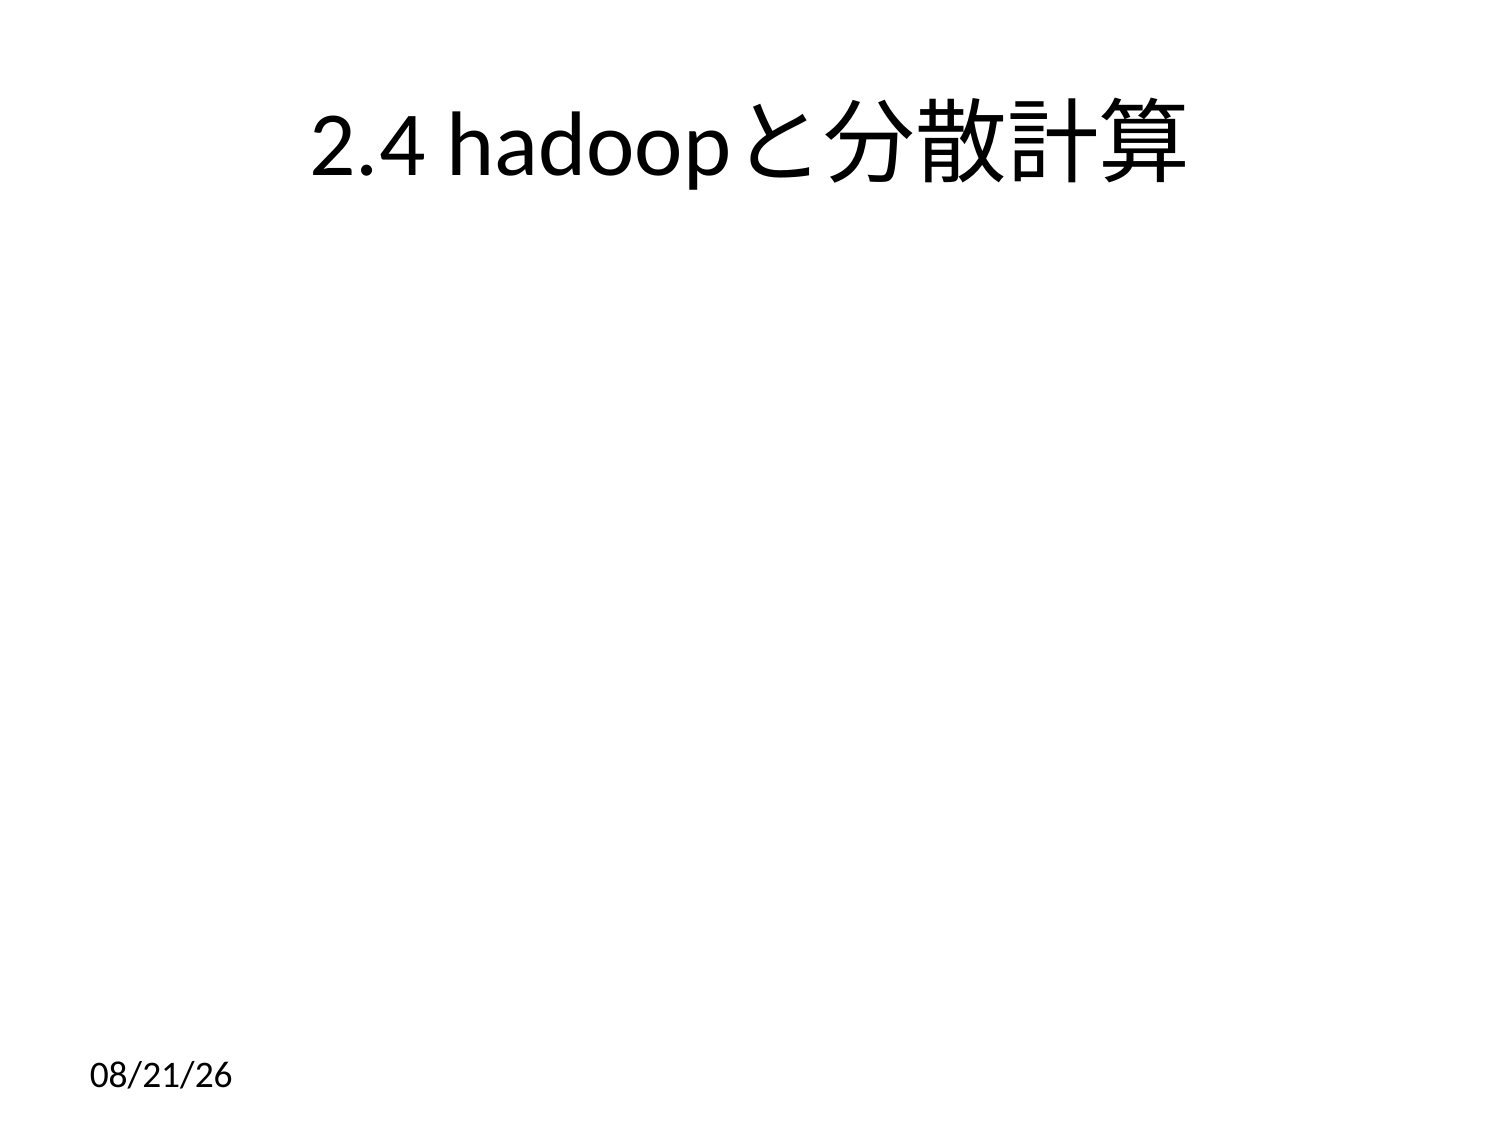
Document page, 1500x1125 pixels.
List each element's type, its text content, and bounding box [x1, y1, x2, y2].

title 2.4 hadoopと分散計算 [75, 21, 1426, 257]
